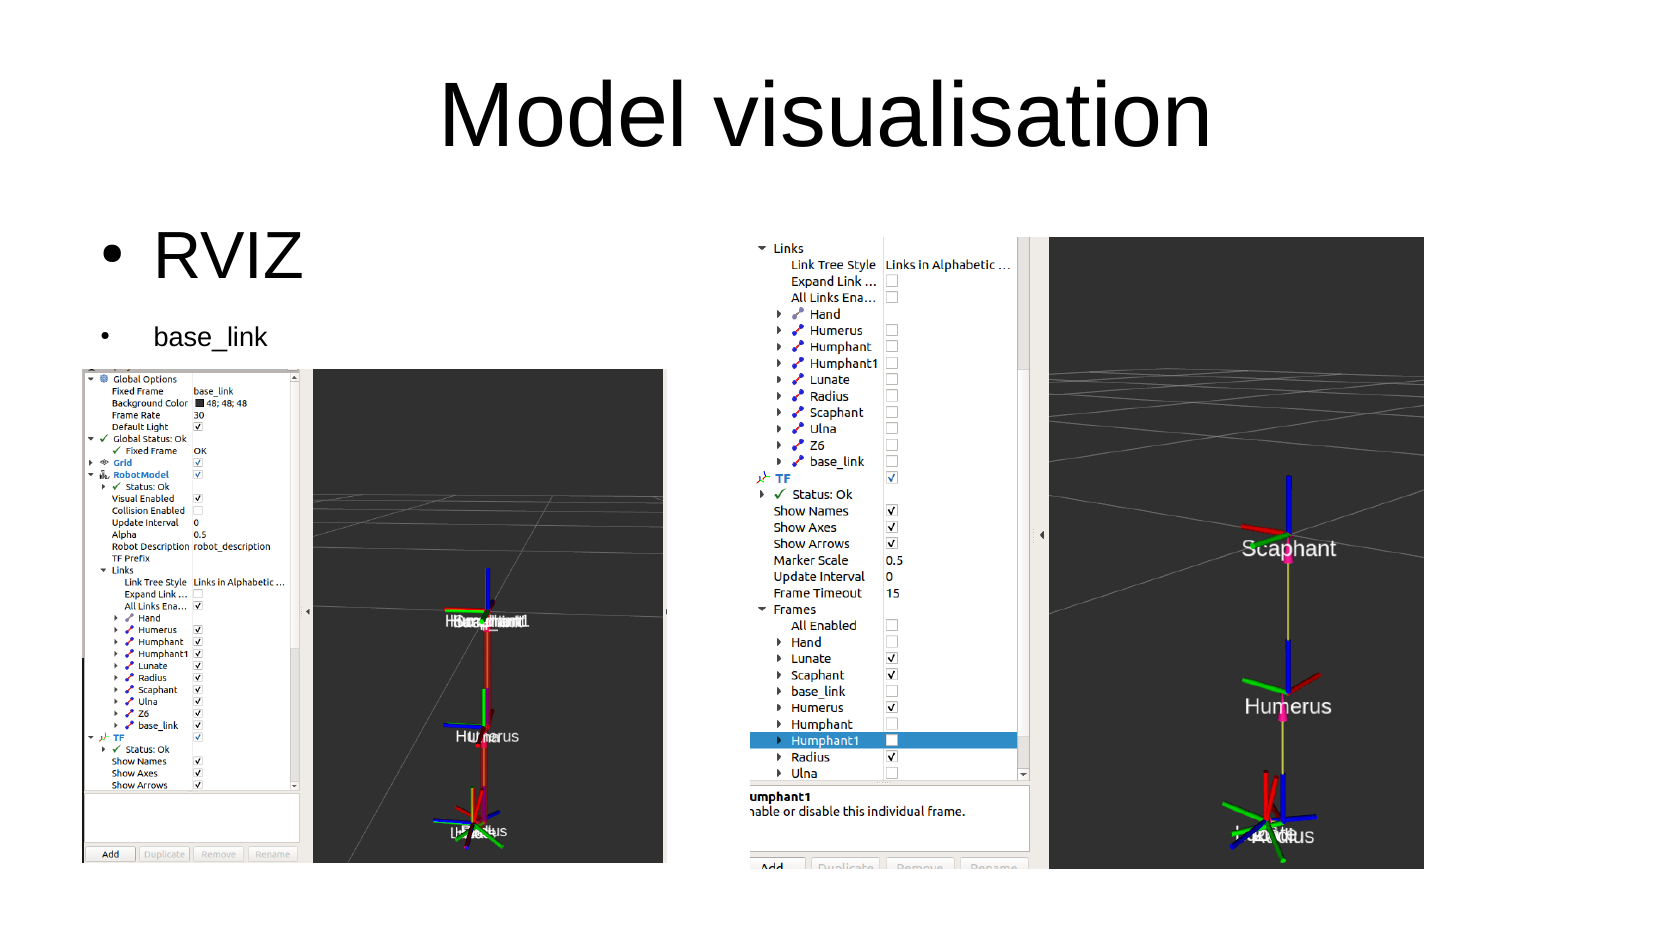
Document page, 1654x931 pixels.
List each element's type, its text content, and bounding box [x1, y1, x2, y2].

picture [82, 369, 667, 863]
picture [750, 237, 1424, 869]
list RVIZ base_link [82, 217, 1571, 758]
title Model visualisation [82, 37, 1571, 193]
